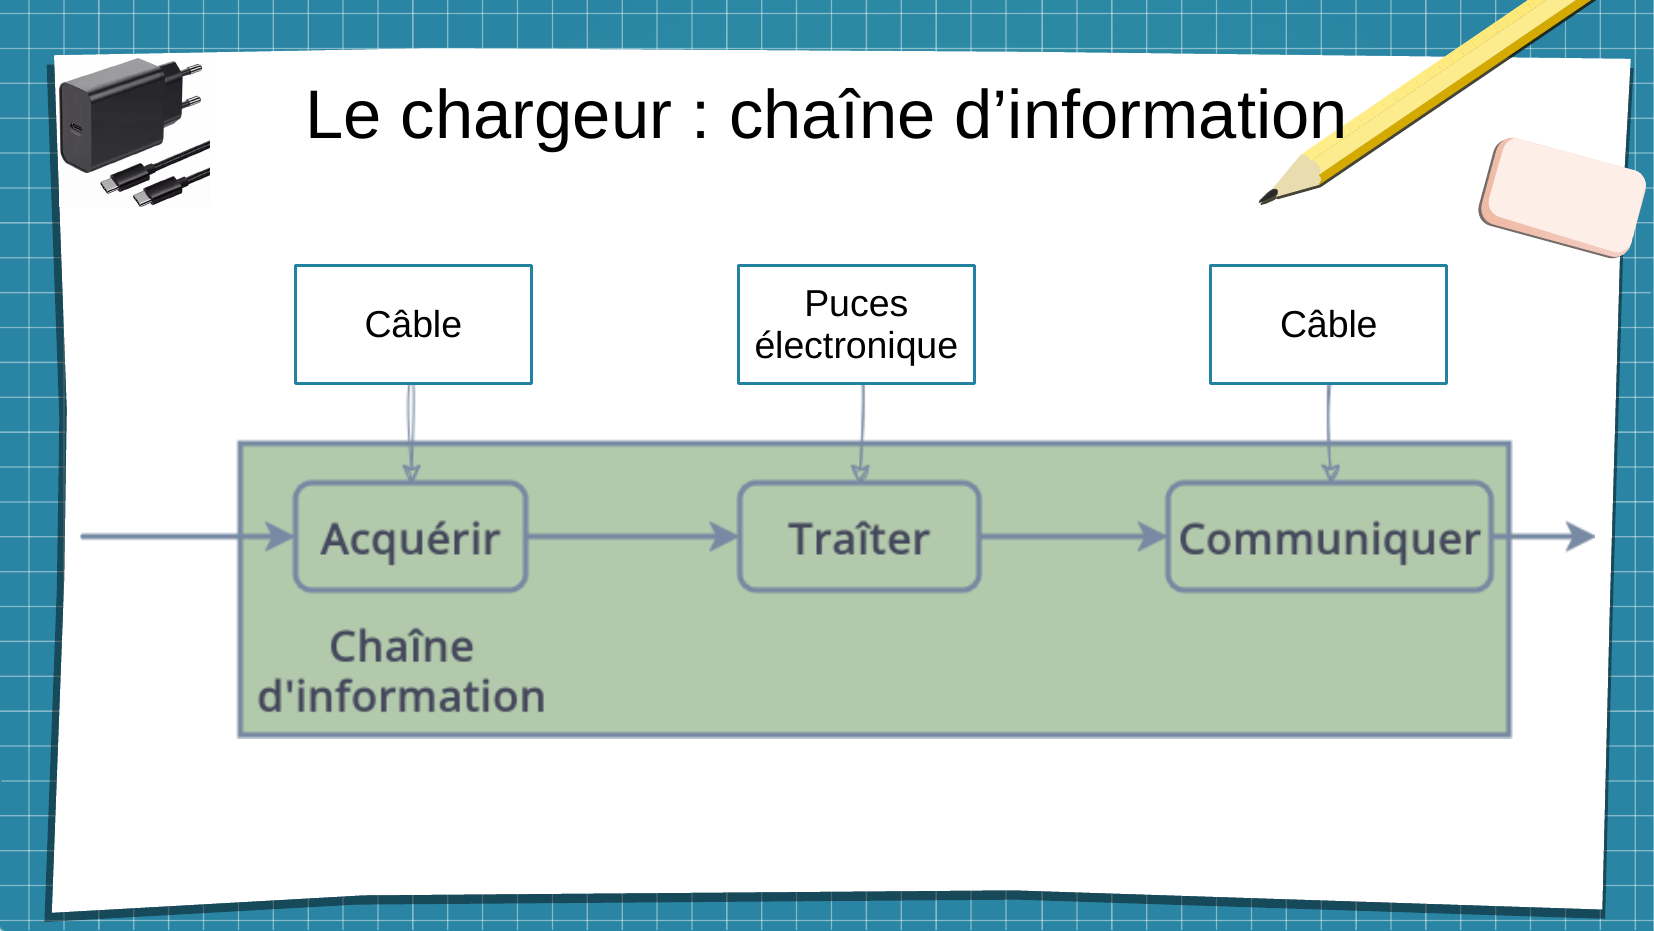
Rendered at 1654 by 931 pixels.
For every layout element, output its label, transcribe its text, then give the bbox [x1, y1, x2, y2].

text_box Puces électronique [738, 265, 975, 384]
picture [80, 265, 1595, 739]
text_box Câble [295, 265, 532, 384]
text_box Câble [1210, 265, 1447, 384]
picture [59, 58, 210, 207]
title Le chargeur : chaîne d’information [82, 37, 1571, 193]
